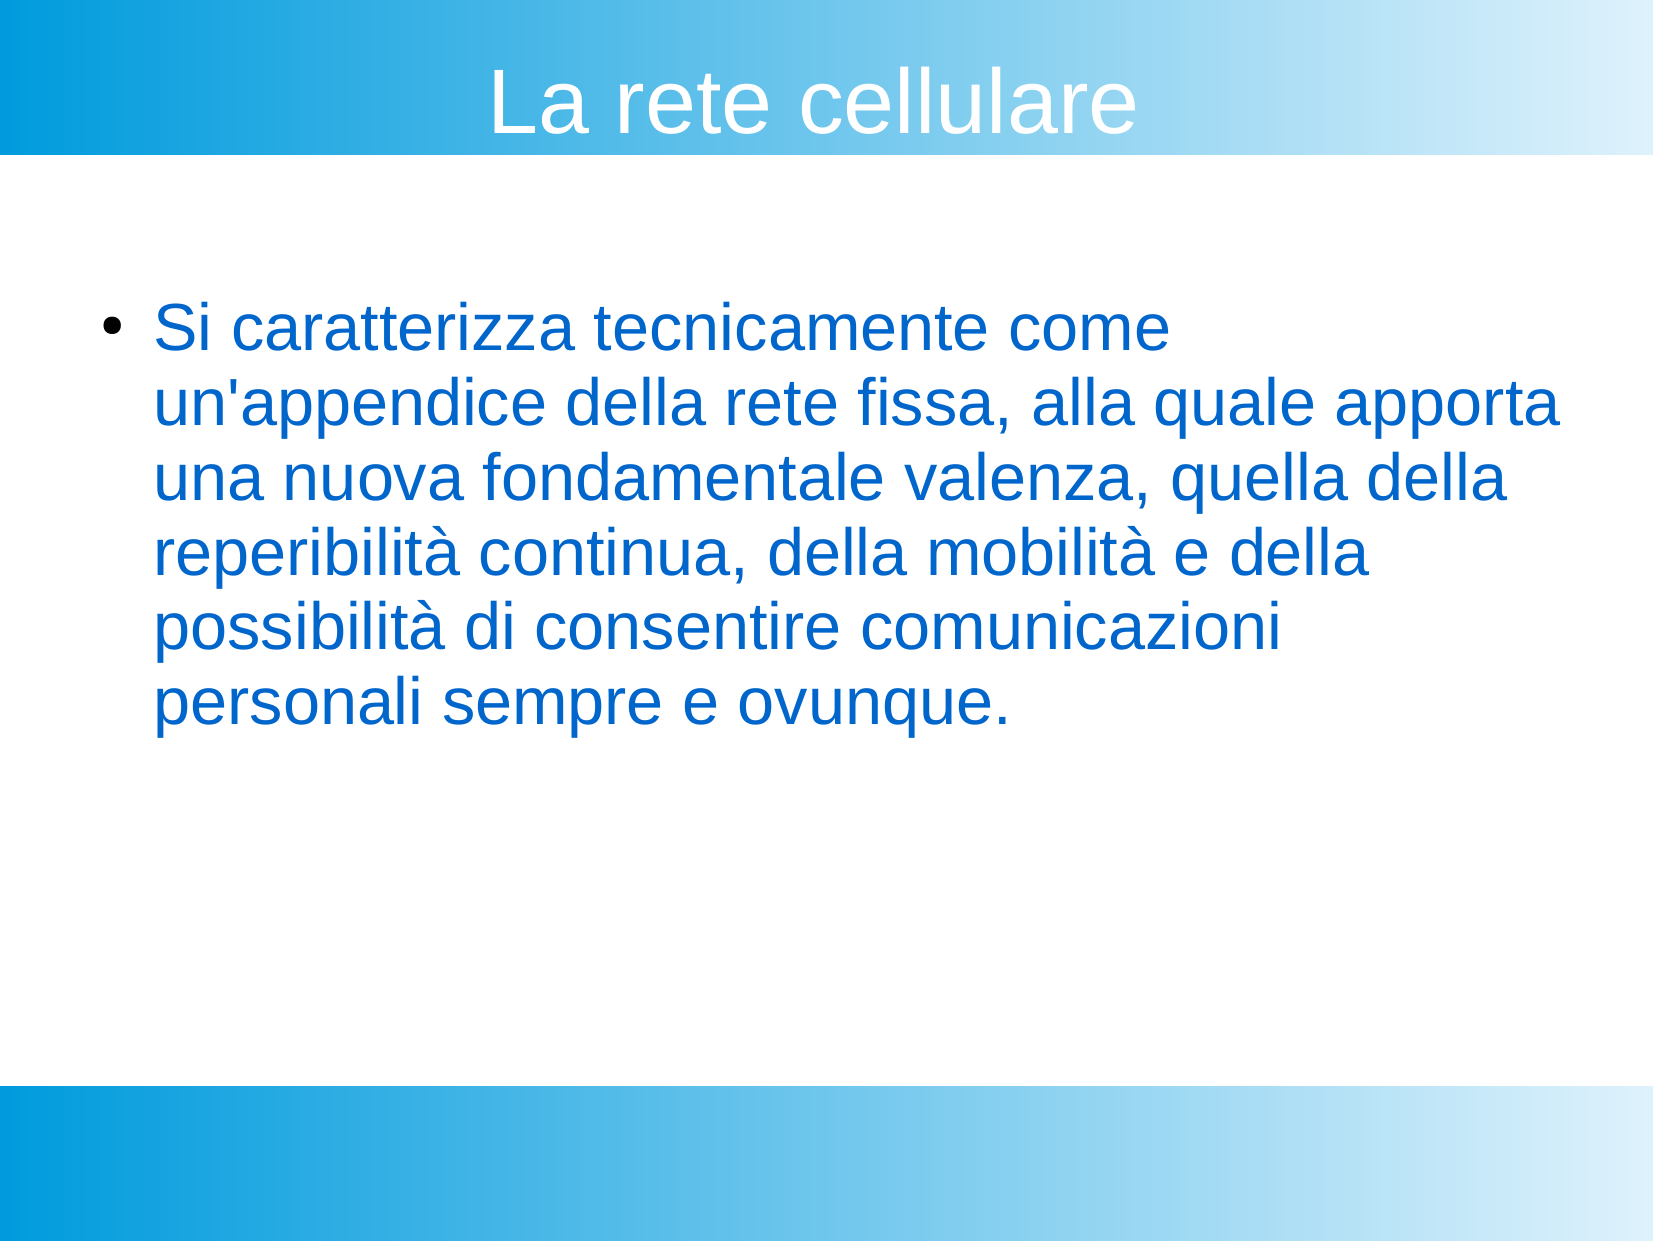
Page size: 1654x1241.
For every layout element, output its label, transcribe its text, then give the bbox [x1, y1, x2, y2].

title La rete cellulare [82, 49, 1571, 155]
list Si caratterizza tecnicamente come un'appendice della rete fissa, alla quale apporta una nuova fondamentale valenza, quella della reperibilità continua, della mobilità e della possibilità di consentire comunicazioni personali sempre e ovunque. [82, 290, 1571, 1010]
